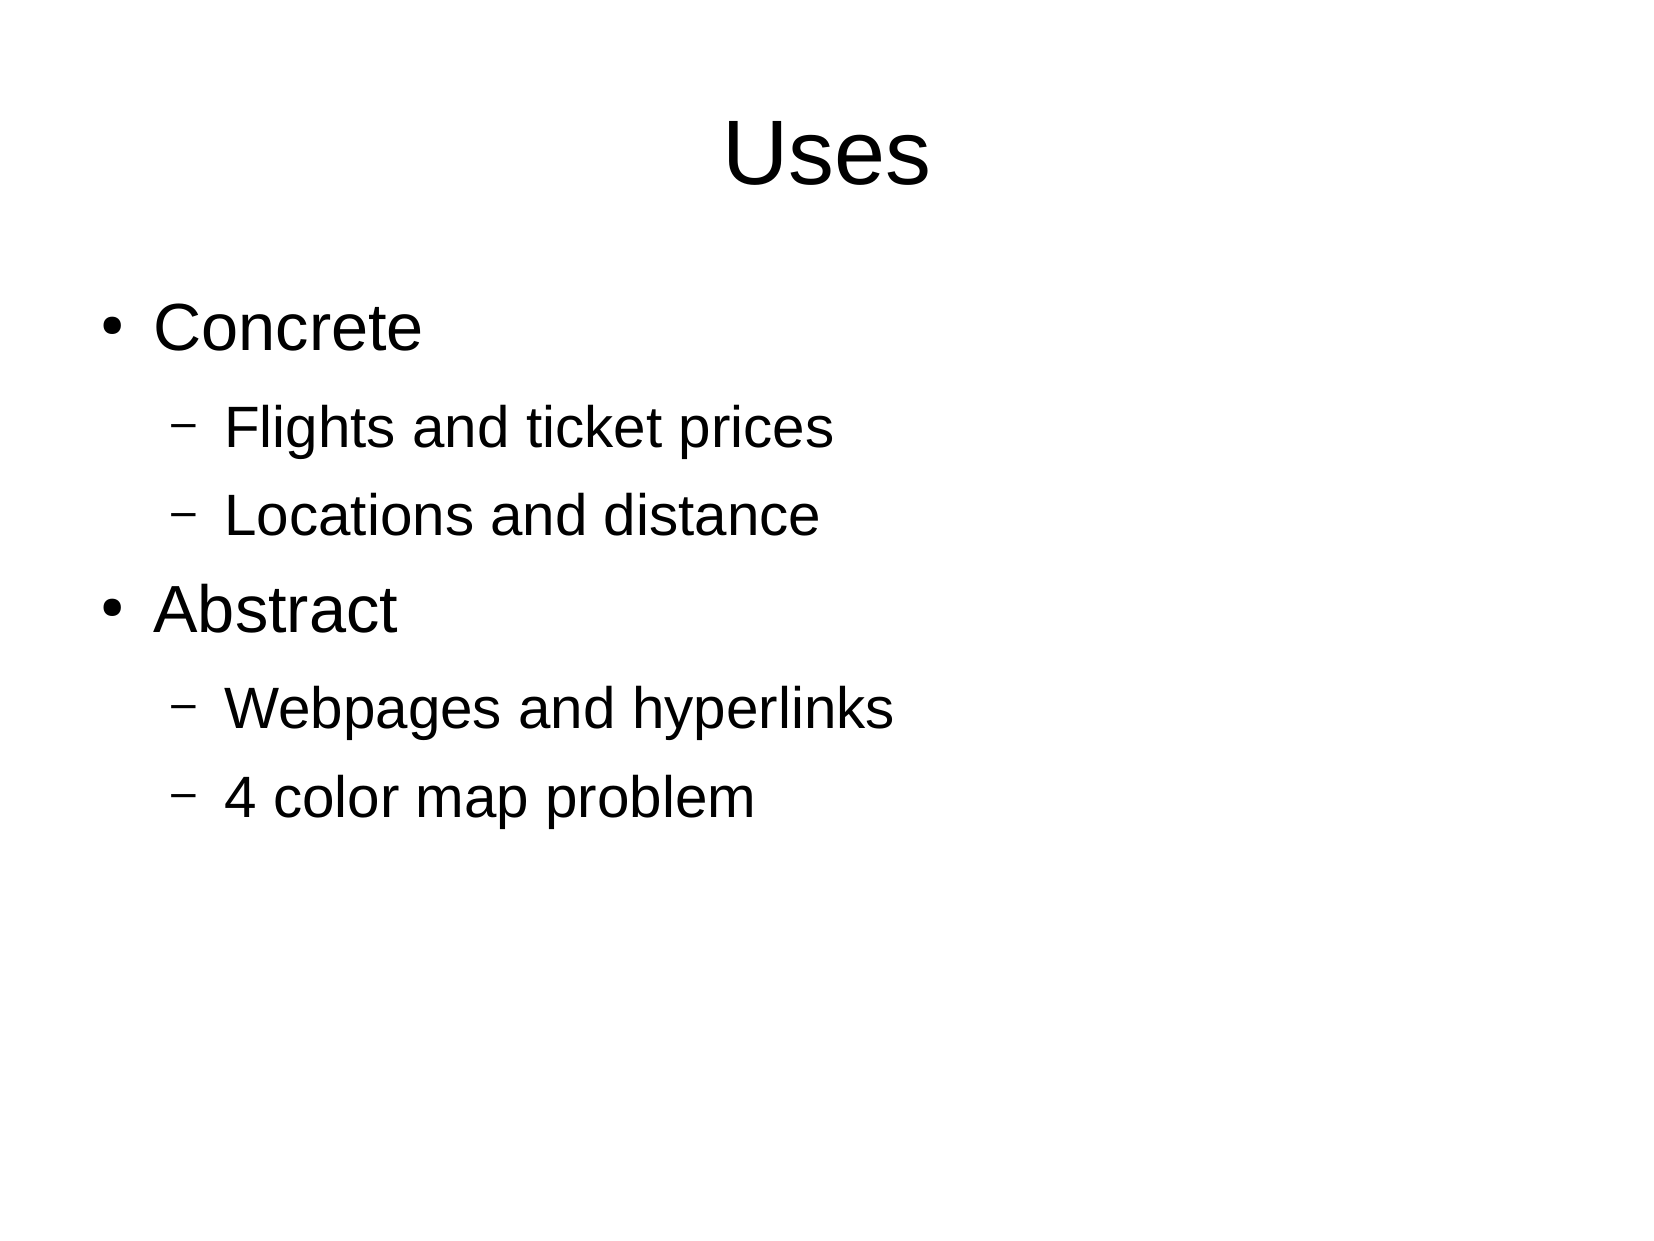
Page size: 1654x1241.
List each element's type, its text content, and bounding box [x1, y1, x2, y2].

list Concrete Flights and ticket prices Locations and distance Abstract Webpages and hyperlinks 4 color map problem [82, 290, 1538, 1010]
title Uses [82, 49, 1571, 257]
